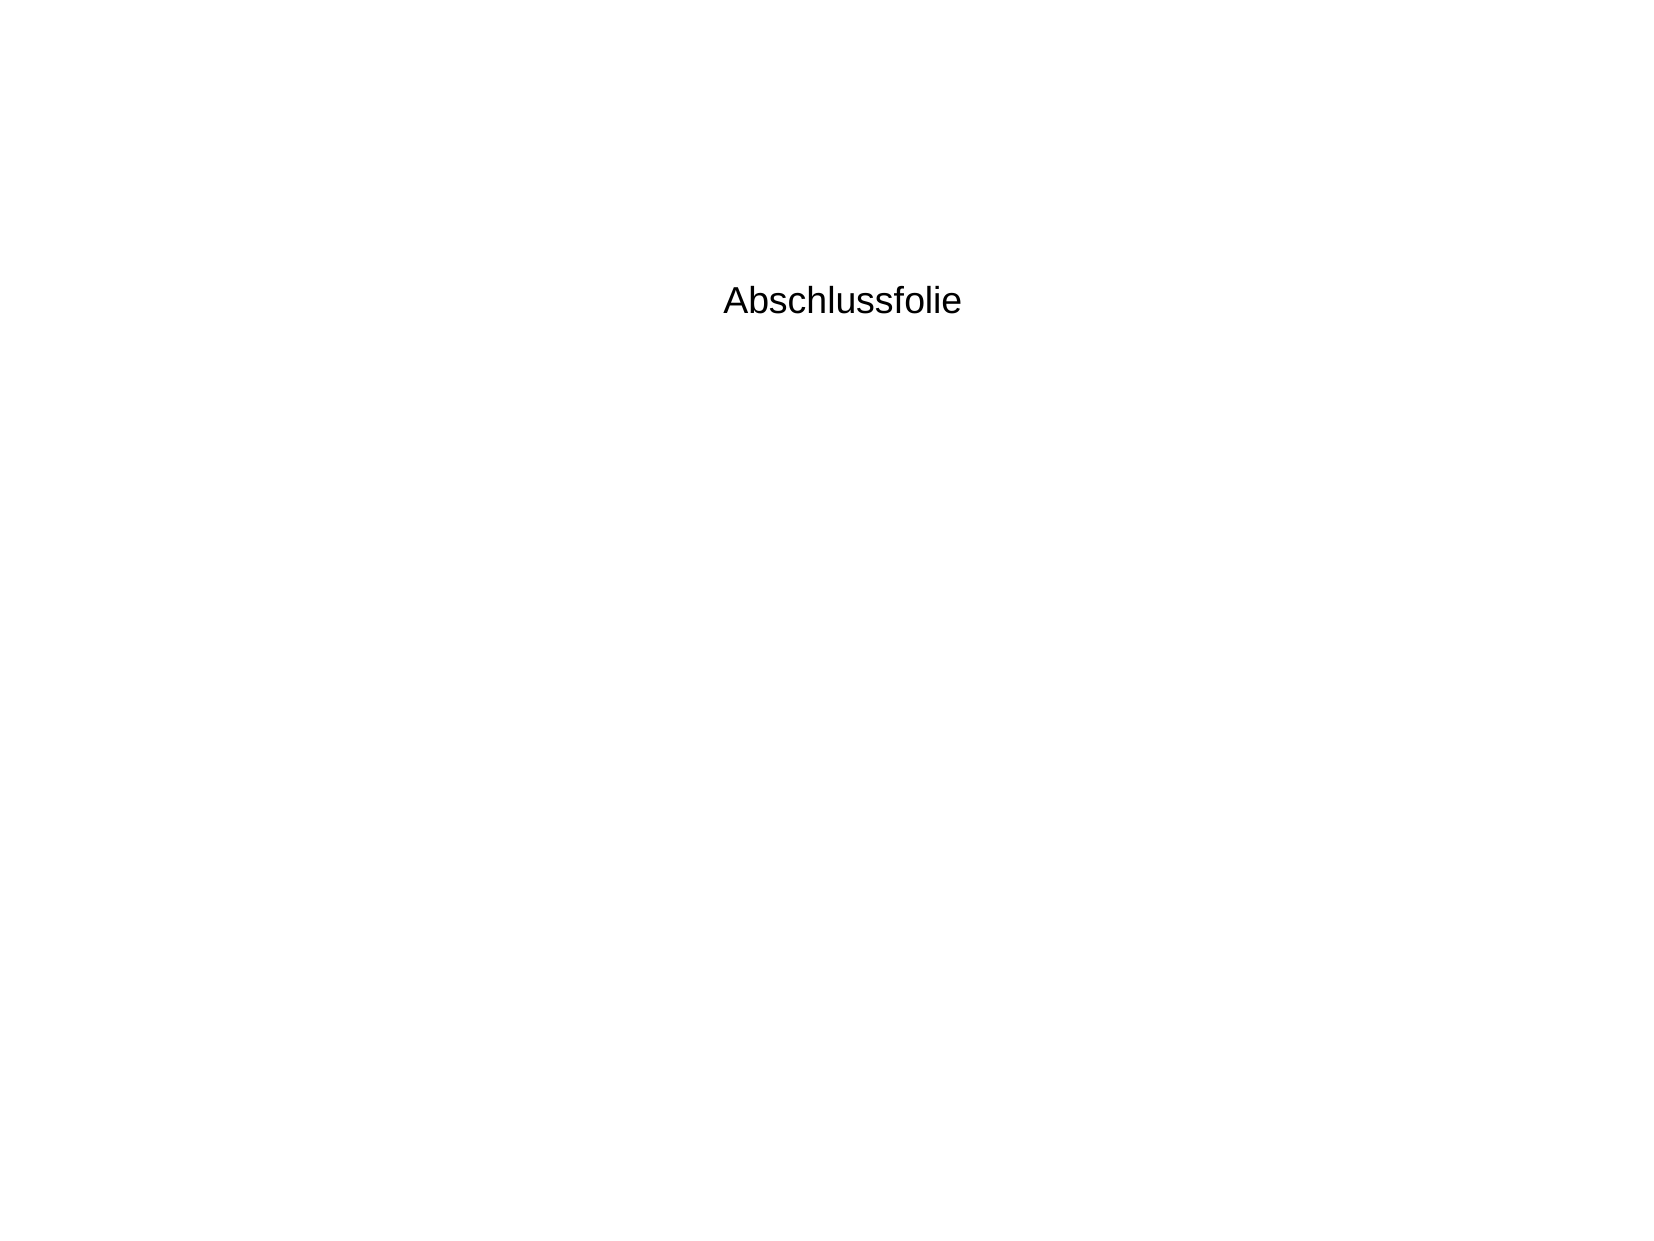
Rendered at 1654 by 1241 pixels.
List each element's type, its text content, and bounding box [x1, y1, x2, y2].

text_box Abschlussfolie [708, 271, 978, 329]
